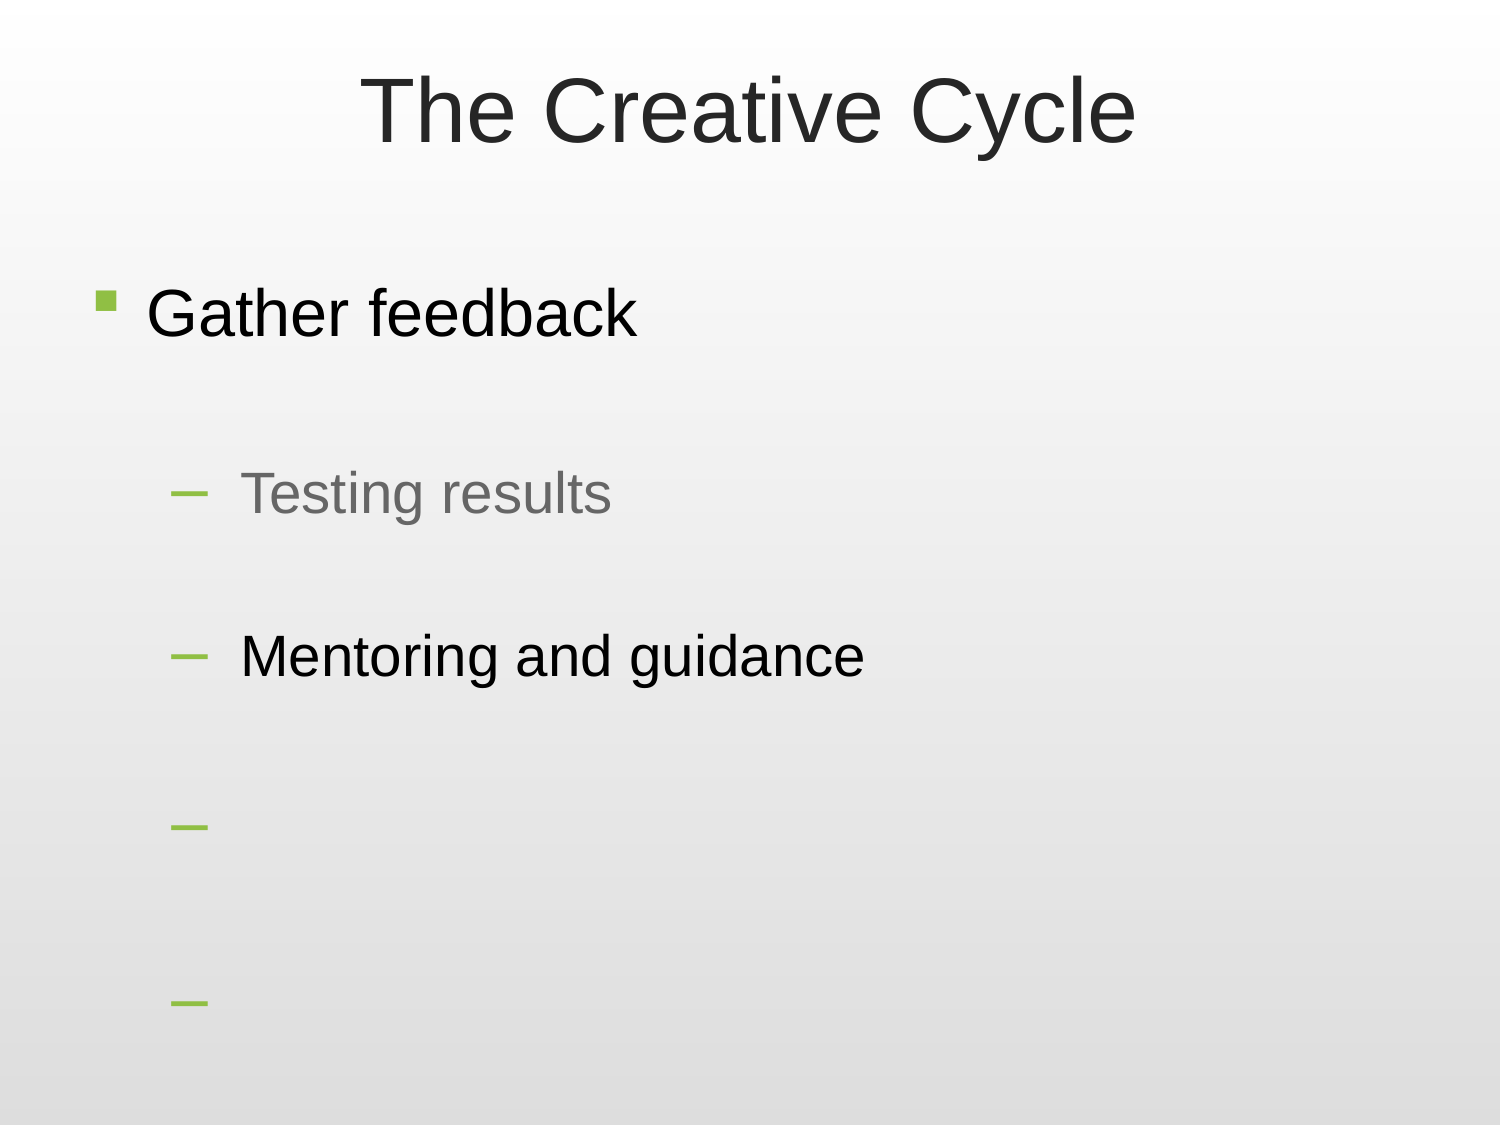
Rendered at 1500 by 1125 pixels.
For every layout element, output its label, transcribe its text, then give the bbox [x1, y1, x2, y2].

title The Creative Cycle [75, 19, 1425, 191]
list Gather feedback Testing results Mentoring and guidance [75, 262, 1425, 1005]
